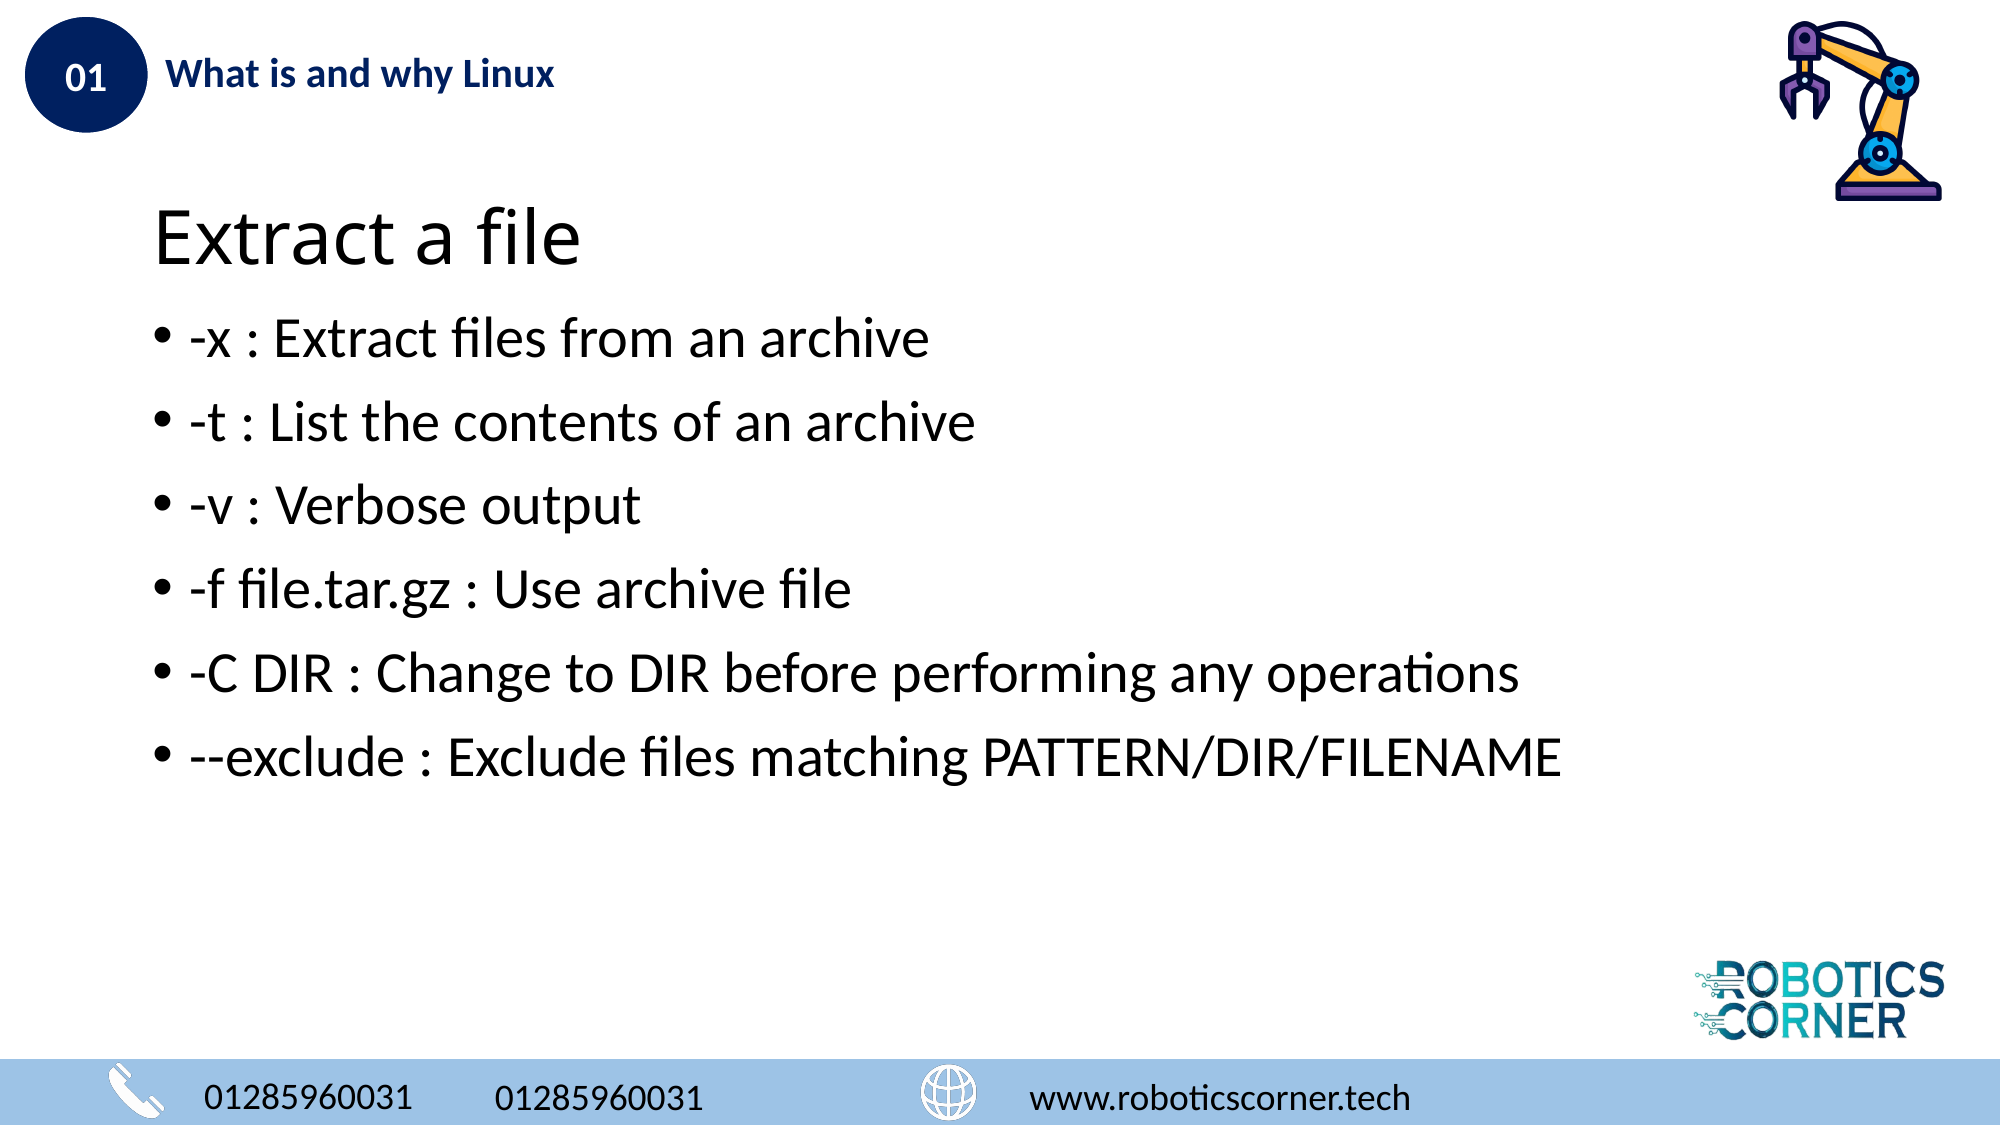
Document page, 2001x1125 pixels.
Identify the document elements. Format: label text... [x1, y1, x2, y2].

picture [915, 1059, 981, 1125]
text_box [1953, 1059, 2000, 1125]
text_box [0, 1059, 915, 1125]
text_box 01285960031 [480, 1065, 827, 1125]
text_box www.roboticscorner.tech [1015, 1065, 1590, 1125]
picture [103, 1057, 170, 1124]
text_box [981, 1059, 1680, 1125]
text_box 01285960031 [189, 1064, 555, 1124]
text_box What is and why Linux [150, 38, 621, 103]
text_box Extract a file [137, 164, 1426, 299]
text_box 01 [22, 14, 150, 136]
picture [1771, 21, 1950, 201]
text_box -x : Extract files from an archive -t : List the contents of an archive -v : Verbose output -f file.tar.gz : Use archive file -C DIR : Change to DIR before performing any operations --exclude : Exclude files matching PATTERN/DIR/FILENAME [137, 299, 1863, 1014]
picture [1680, 859, 1953, 1125]
